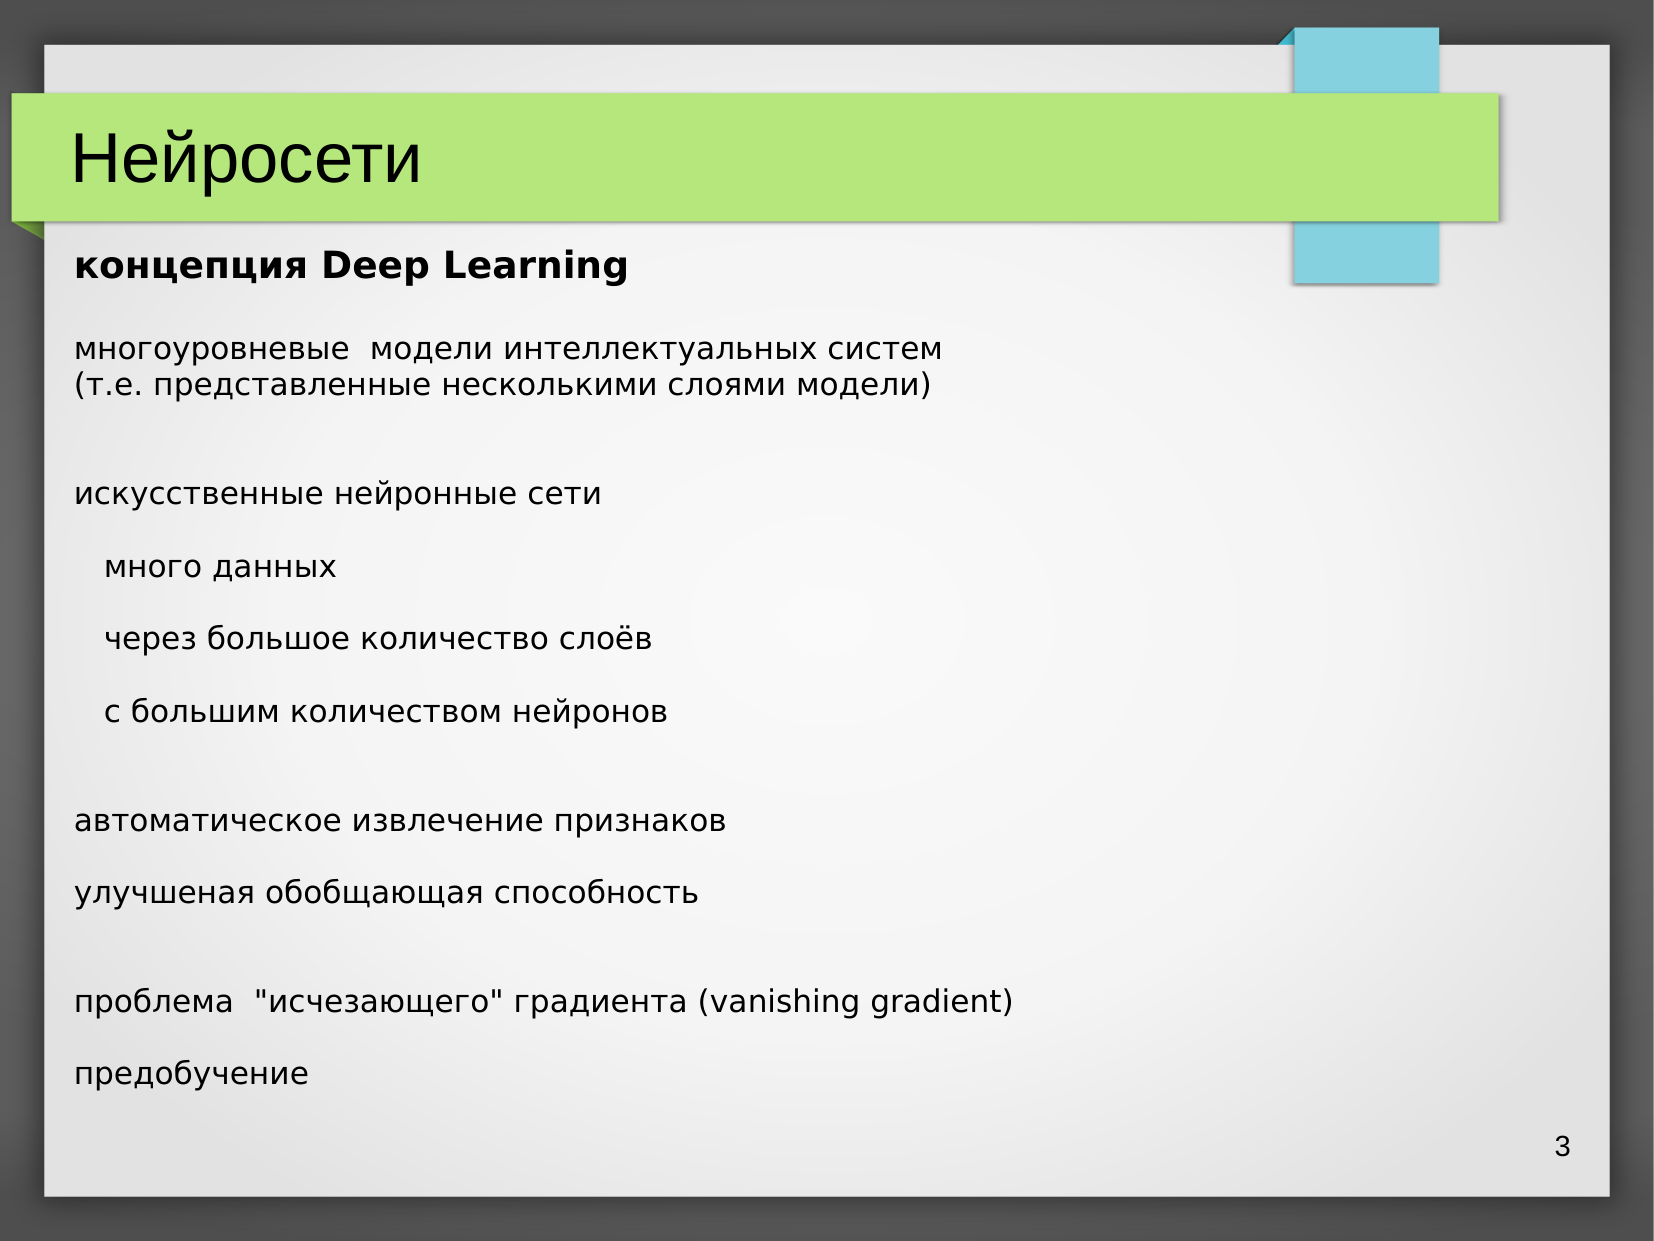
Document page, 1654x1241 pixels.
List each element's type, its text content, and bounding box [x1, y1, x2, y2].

title Нейросети [70, 118, 1205, 199]
text_box концепция Deep Learning многоуровневые модели интеллектуальных систем (т.е. представленные несколькими слоями модели) искусственные нейронные сети много данных через большое количество слоёв с большим количеством нейронов автоматическое извлечение признаков улучшеная обобщающая способность проблема "исчезающего" градиента (vanishing gradient) предобучение [59, 236, 1595, 1182]
picture [0, 0, 1654, 1241]
